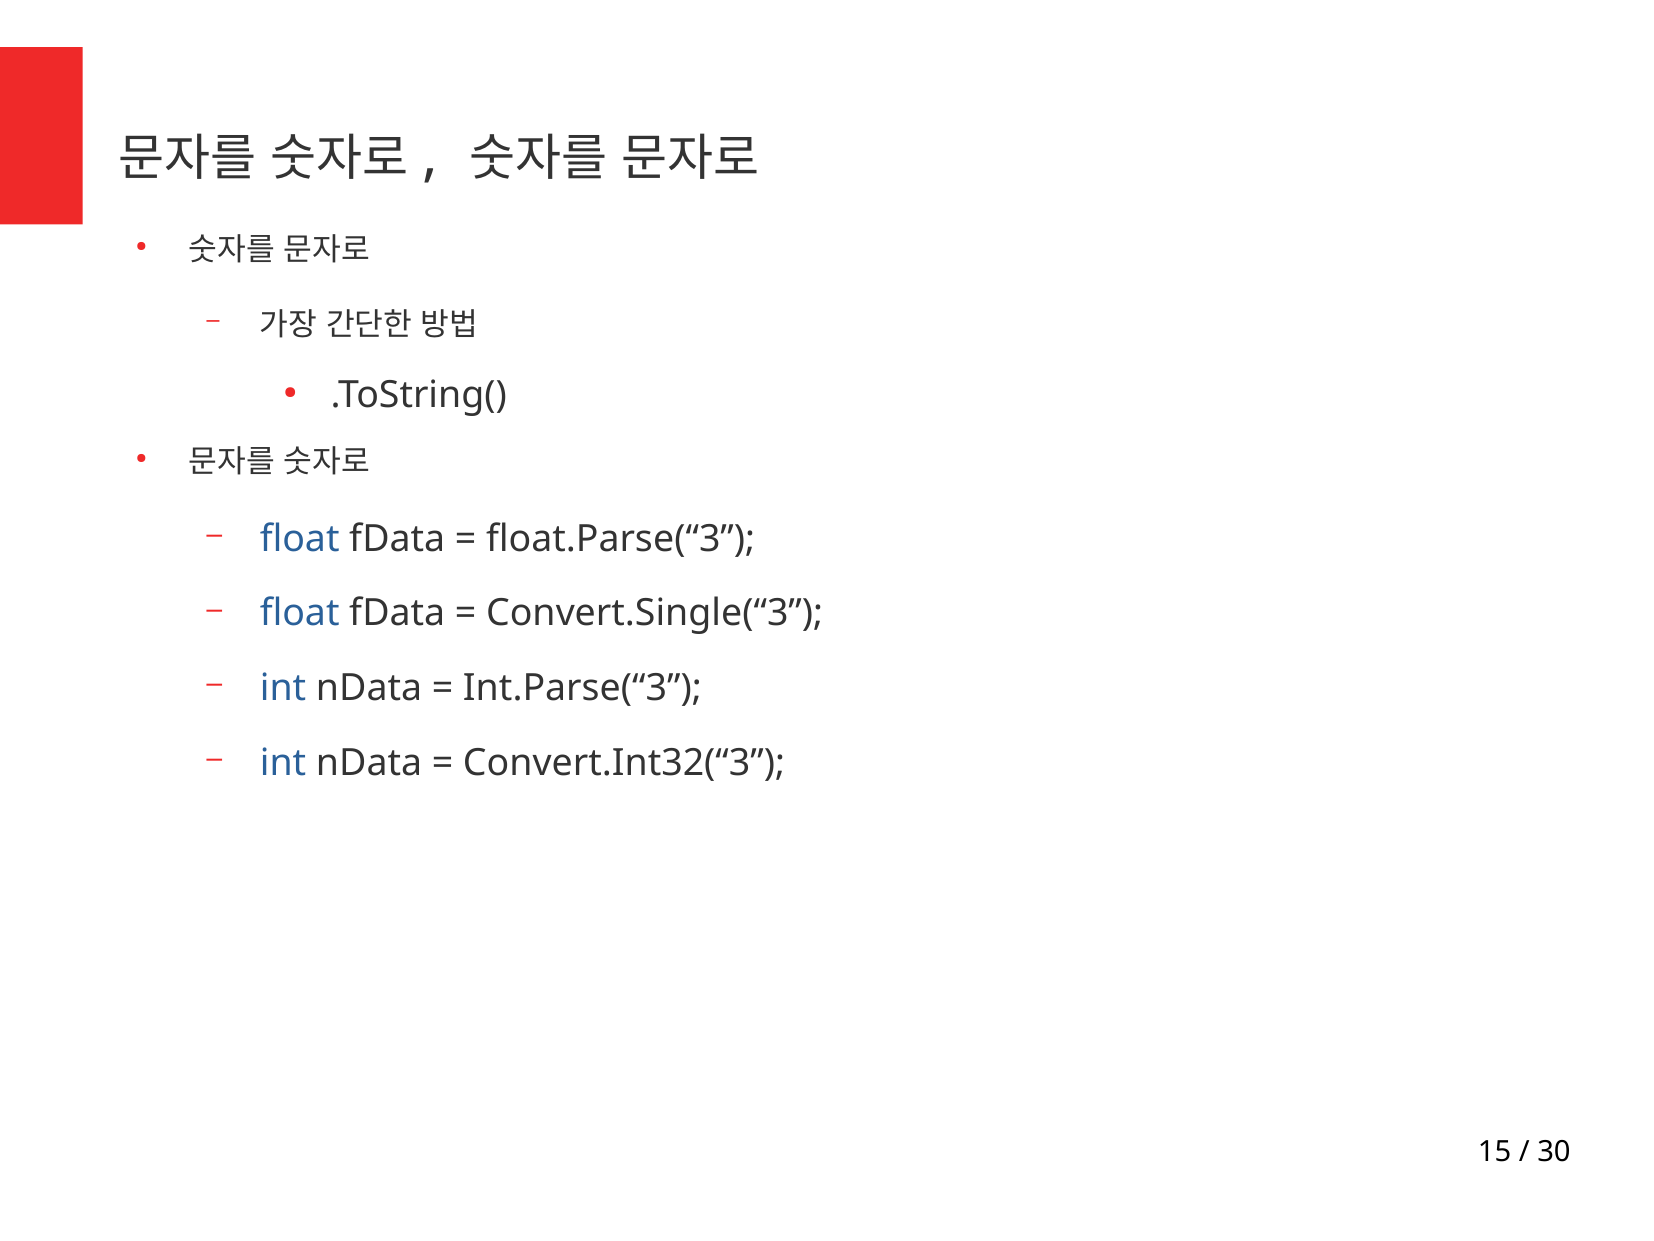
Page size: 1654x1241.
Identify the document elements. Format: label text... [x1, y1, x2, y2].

list 숫자를 문자로 가장 간단한 방법 .ToString() 문자를 숫자로 float fData = float.Parse(“3”); float fData = Convert.Single(“3”); int nData = Int.Parse(“3”); int nData = Convert.Int32(“3”); [118, 224, 1630, 944]
title 문자를 숫자로, 숫자를 문자로 [118, 49, 1571, 224]
